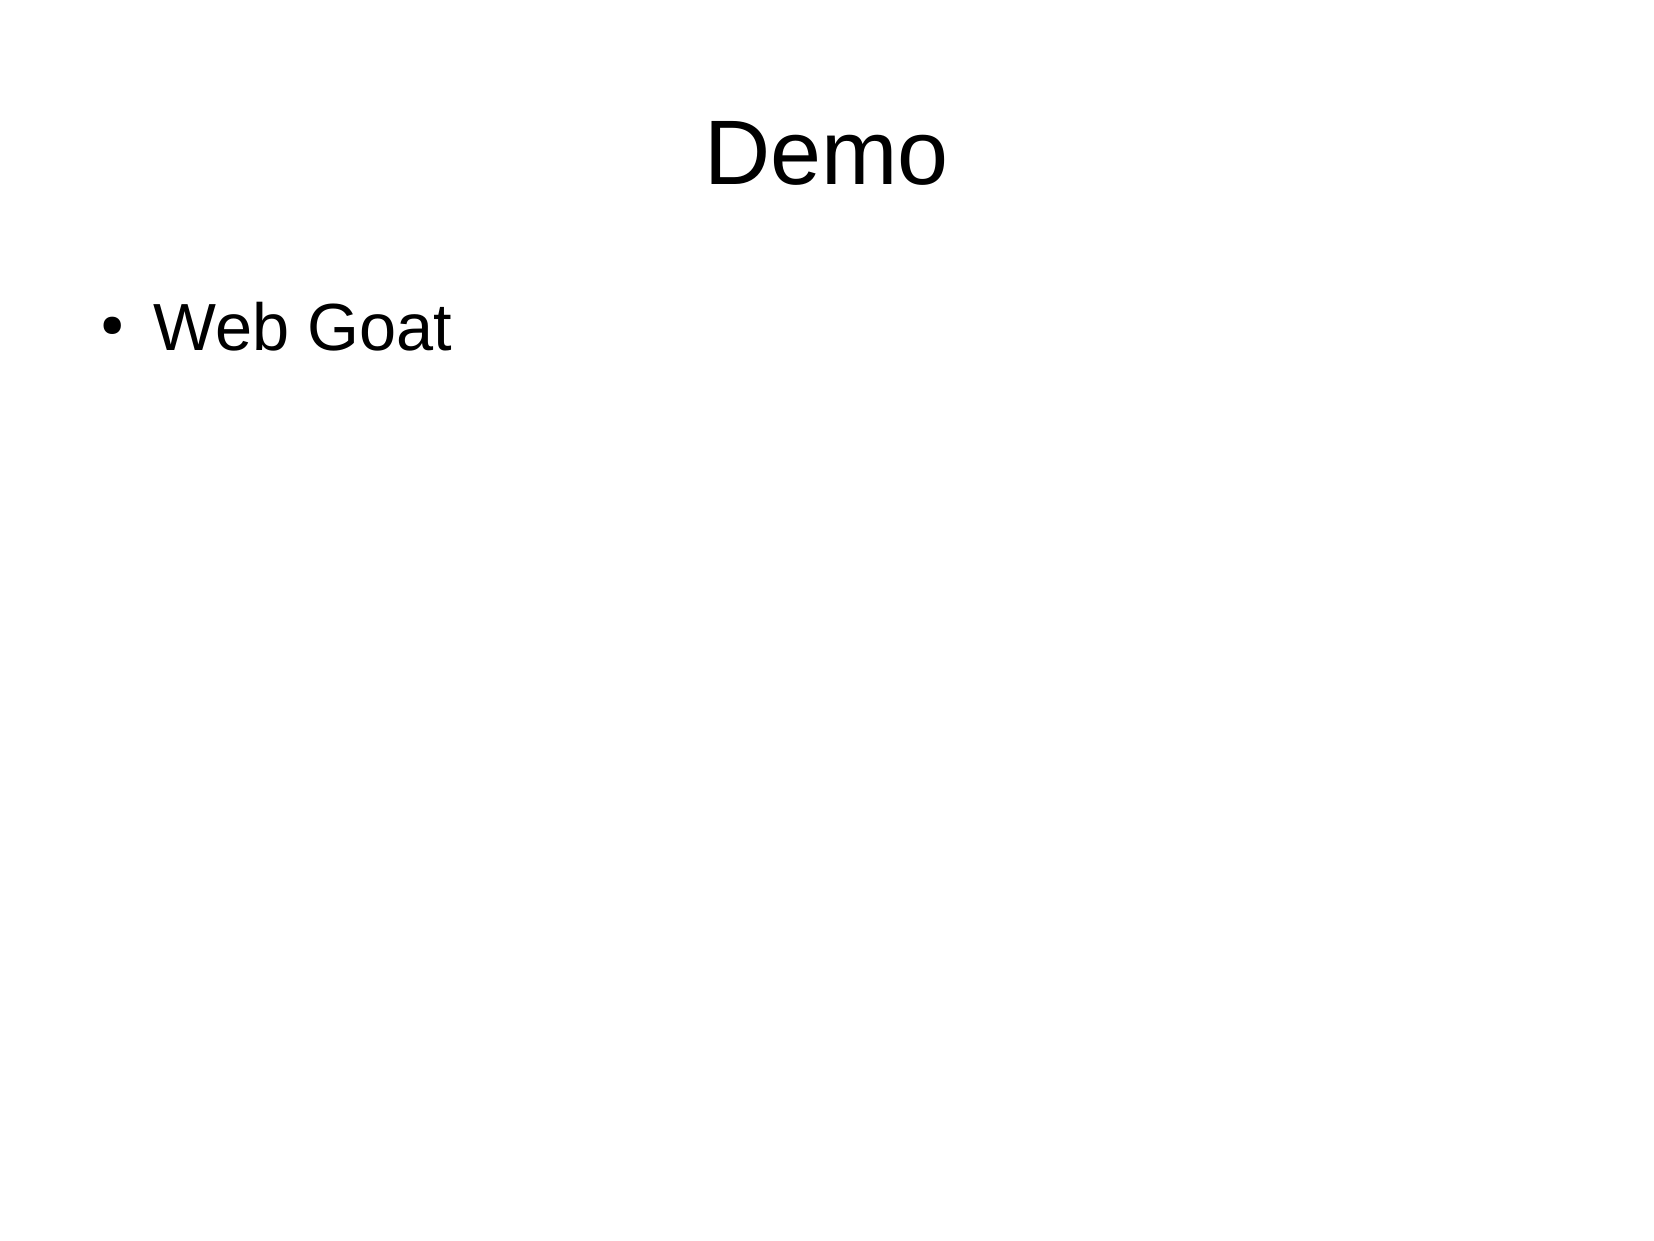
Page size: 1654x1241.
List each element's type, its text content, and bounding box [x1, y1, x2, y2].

title Demo [82, 49, 1571, 257]
list Web Goat [82, 290, 1571, 1109]
